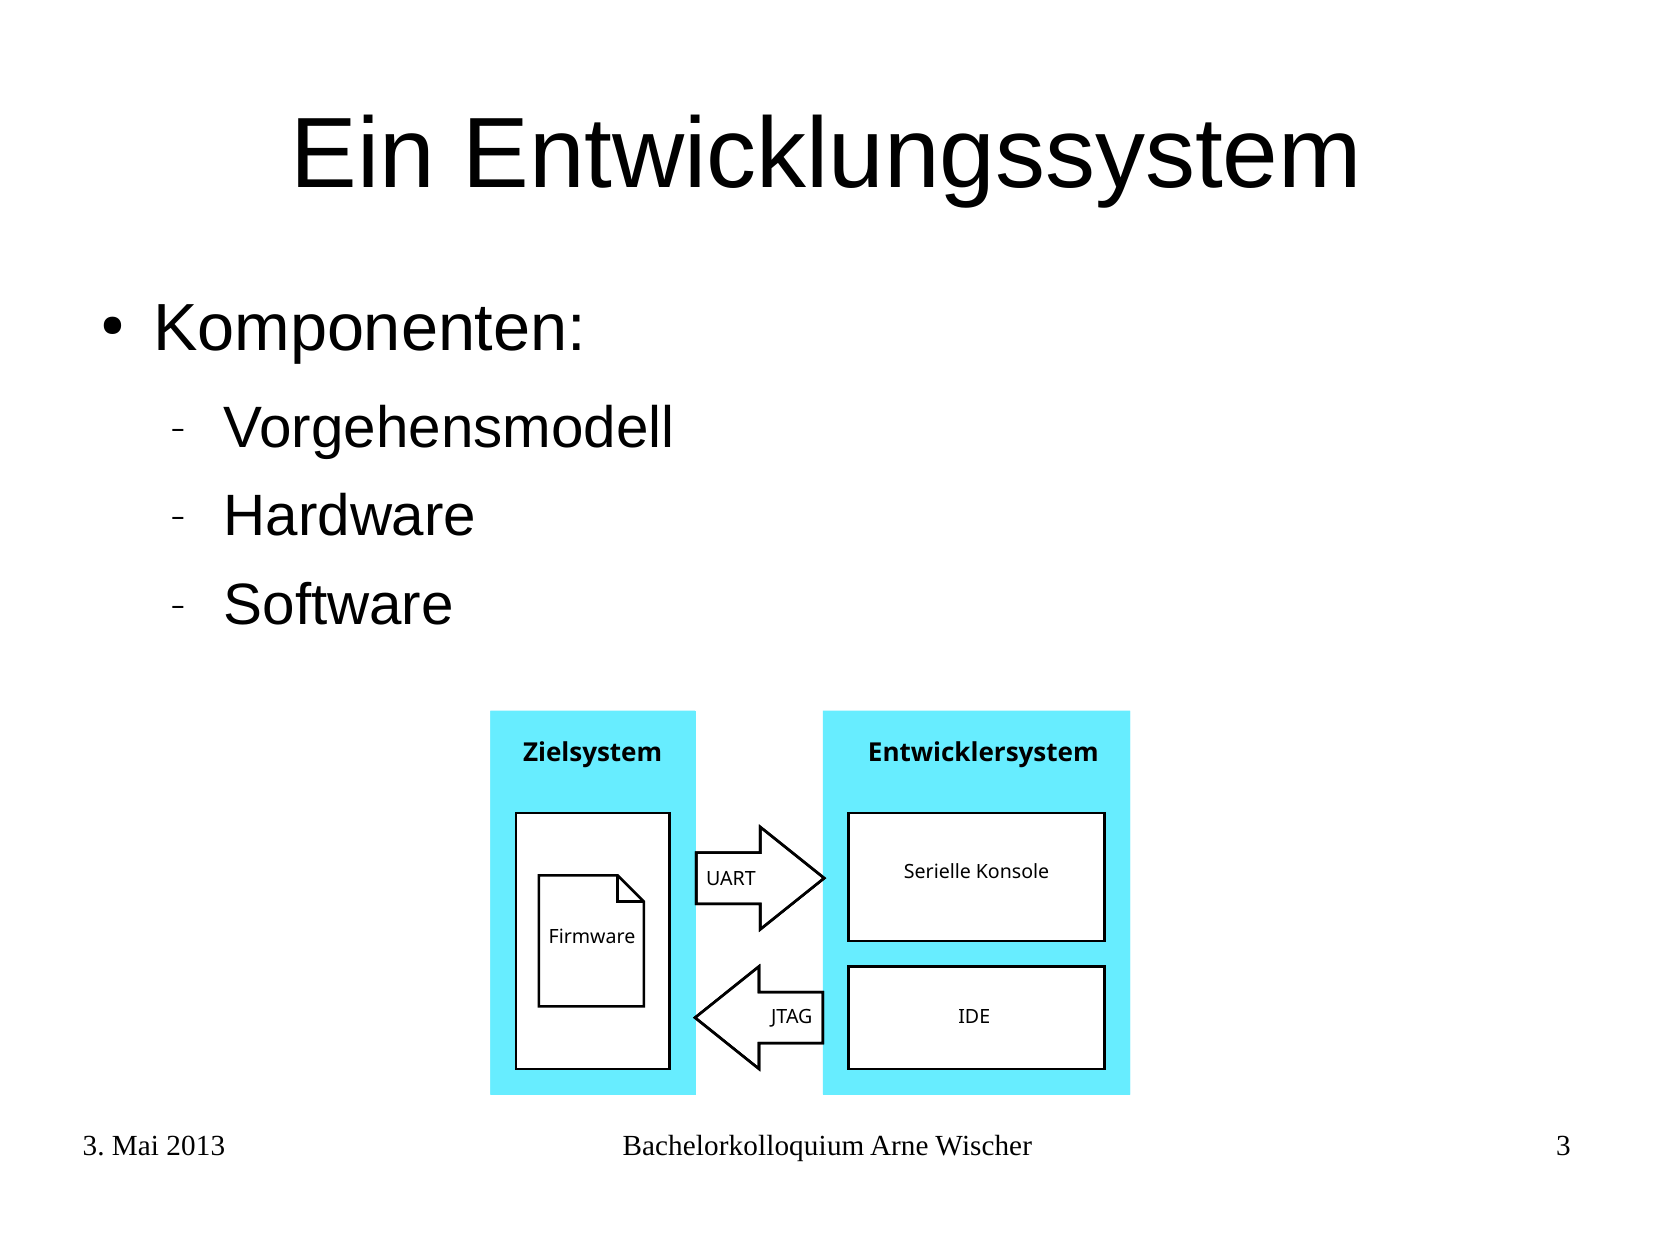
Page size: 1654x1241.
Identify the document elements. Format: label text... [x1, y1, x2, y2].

title Ein Entwicklungssystem [82, 49, 1571, 257]
list Komponenten: Vorgehensmodell Hardware Software [82, 290, 809, 667]
picture [490, 710, 1131, 1095]
